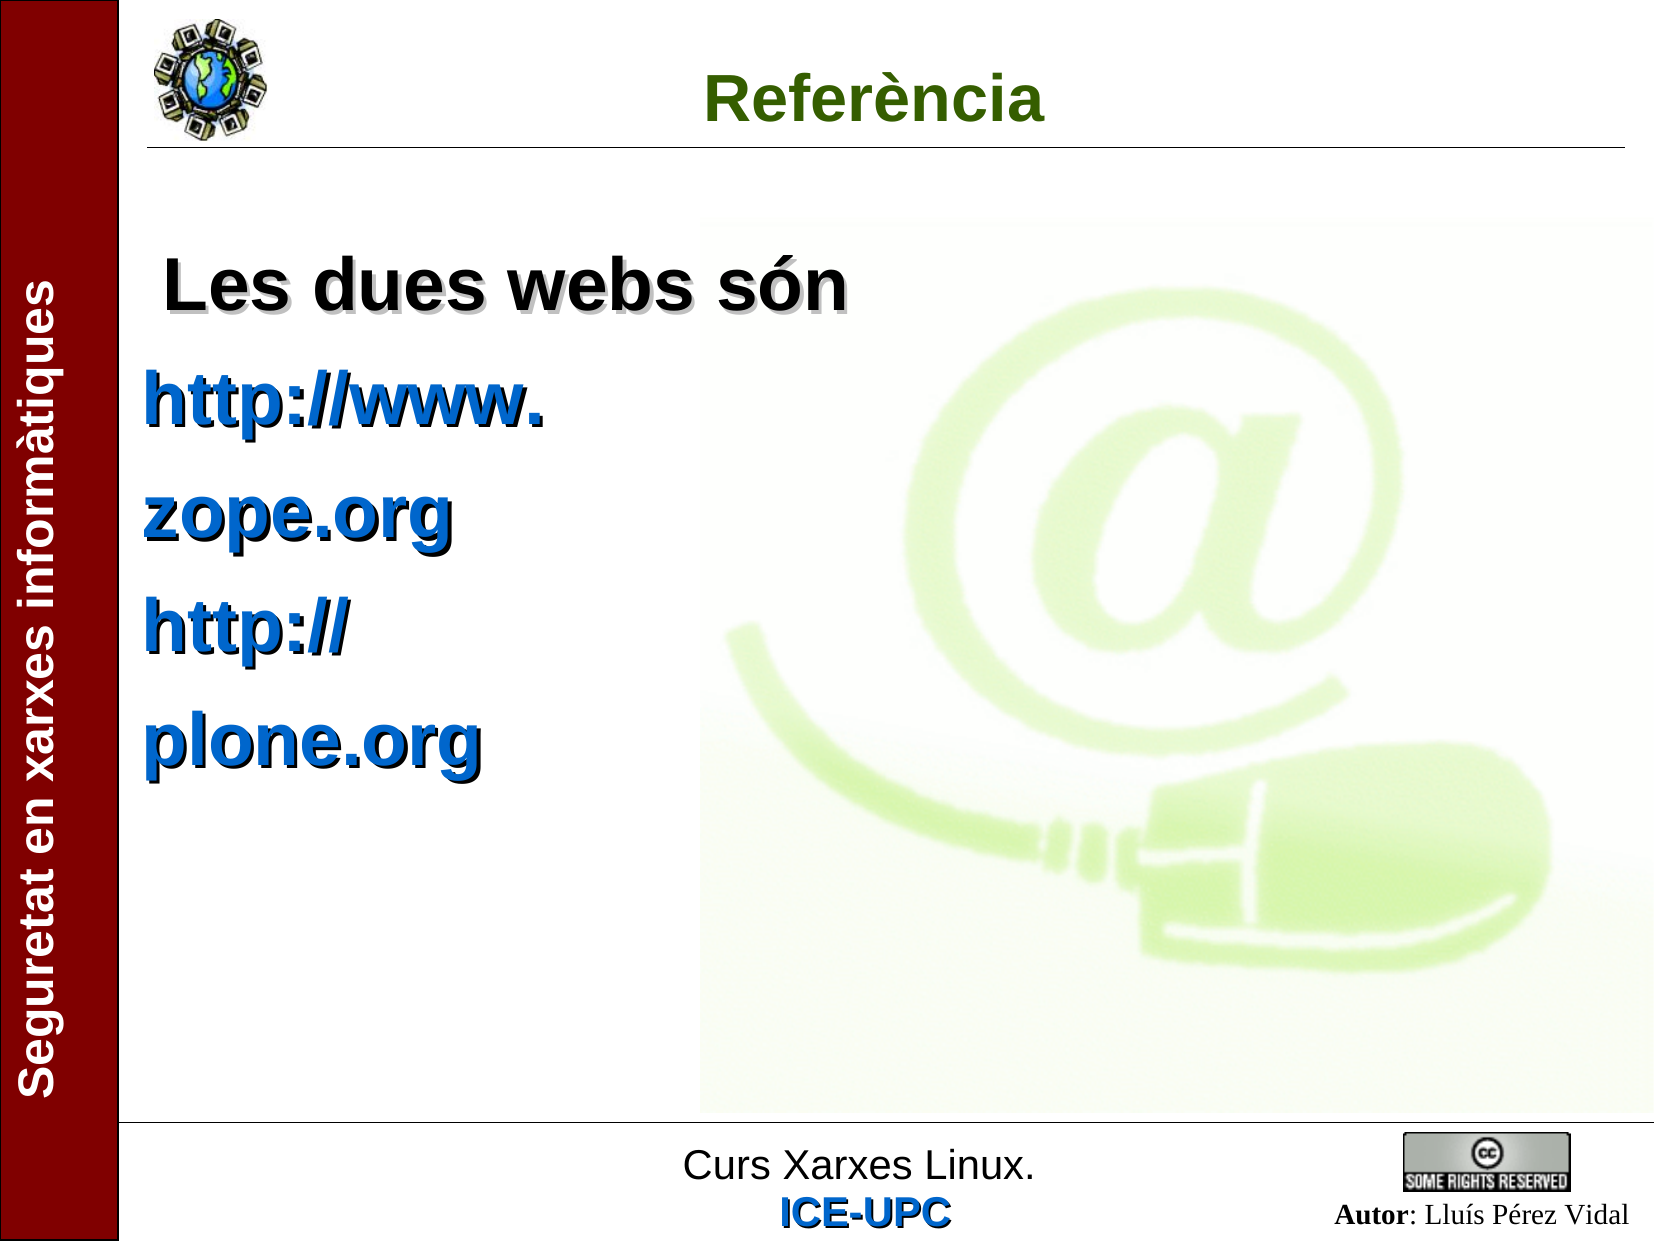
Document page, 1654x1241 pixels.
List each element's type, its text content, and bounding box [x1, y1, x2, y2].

picture [700, 217, 1654, 1113]
list Les dues webs són http://www. zope.org http:// plone.org [141, 242, 1630, 1093]
picture [1403, 1132, 1571, 1192]
title Referència [129, 49, 1619, 148]
picture [154, 19, 268, 49]
